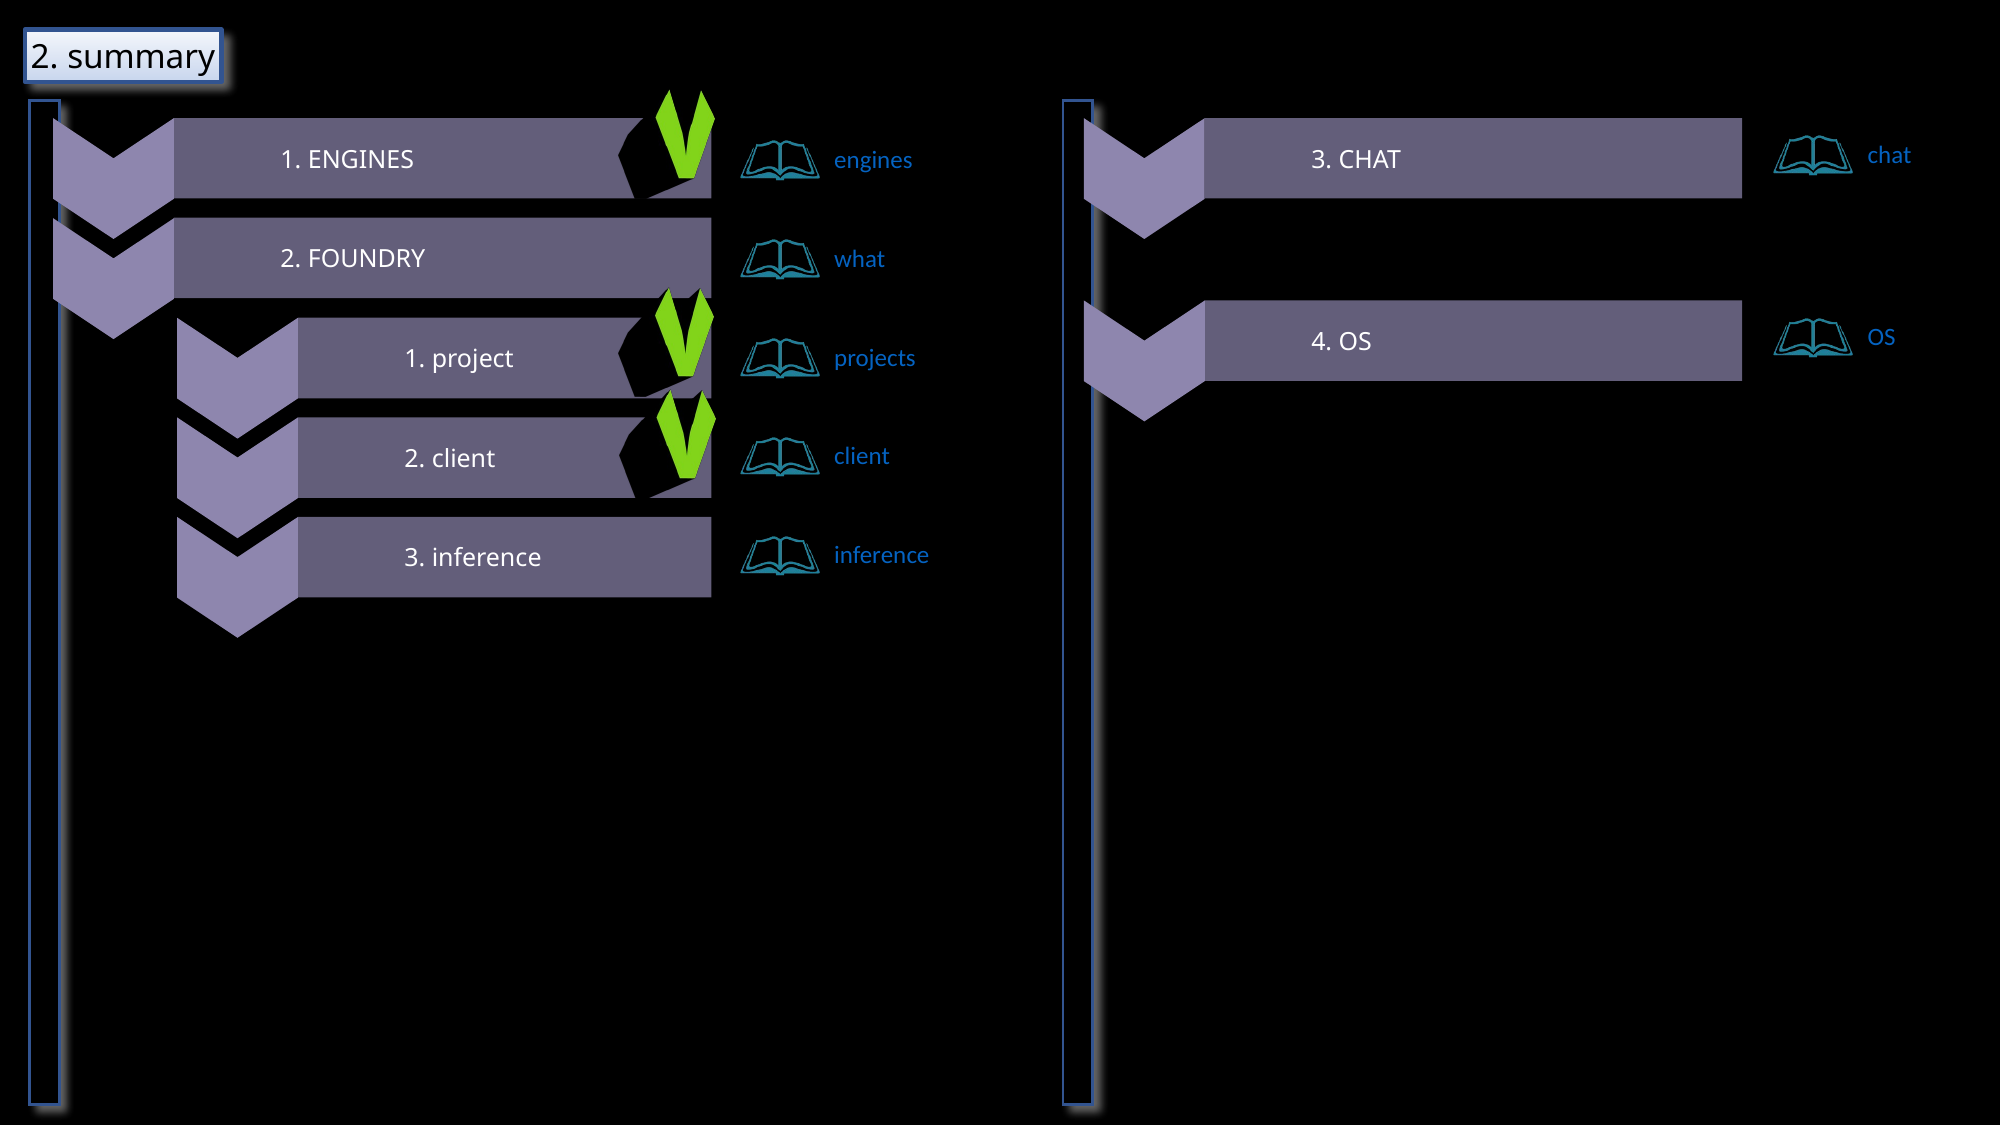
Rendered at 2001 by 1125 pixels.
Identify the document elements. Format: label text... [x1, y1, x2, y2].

text_box [177, 317, 298, 439]
text_box 2. client [298, 417, 644, 498]
text_box engines [819, 135, 928, 181]
text_box 3. CHAT [1205, 118, 1743, 199]
text_box 3. inference [298, 516, 712, 598]
title 2. summary [29, 29, 217, 82]
picture [738, 237, 820, 282]
text_box 2. client [652, 433, 712, 498]
text_box OS [1852, 313, 1911, 358]
text_box [1062, 100, 1205, 1105]
text_box 2. FOUNDRY [173, 217, 712, 299]
text_box client [819, 432, 905, 478]
text_box projects [819, 333, 931, 379]
picture [738, 336, 820, 381]
picture [738, 534, 820, 578]
text_box 4. OS [1205, 300, 1743, 381]
text_box [177, 516, 298, 638]
picture [738, 138, 820, 183]
picture [1771, 316, 1853, 360]
text_box what [819, 234, 901, 280]
text_box 1. project [298, 317, 712, 399]
picture [738, 435, 820, 480]
text_box [29, 100, 174, 1105]
text_box [177, 417, 298, 539]
text_box inference [819, 531, 945, 577]
picture [1771, 133, 1853, 178]
text_box chat [1852, 130, 1927, 176]
text_box 1. ENGINES [648, 131, 712, 199]
text_box 1. ENGINES [174, 118, 642, 199]
